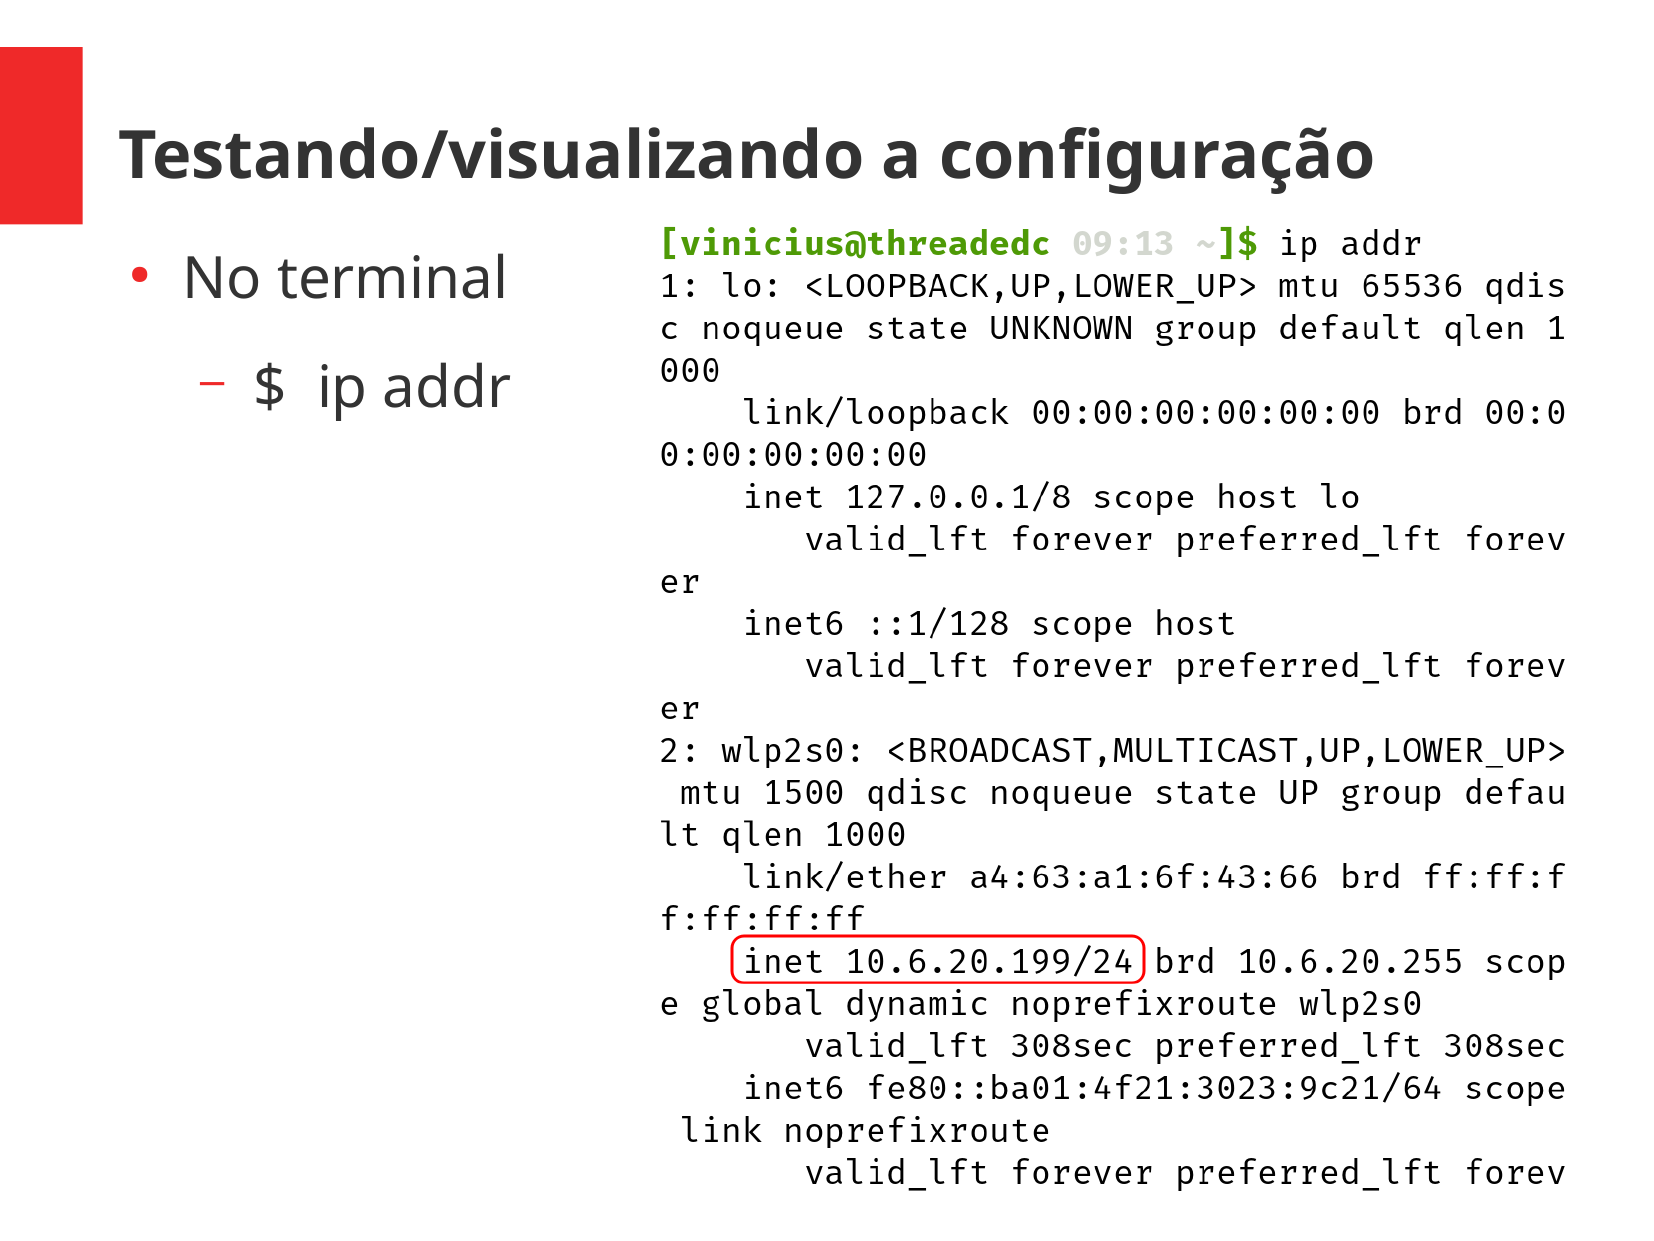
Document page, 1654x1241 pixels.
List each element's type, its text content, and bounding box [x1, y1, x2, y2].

list No terminal $ ip addr [111, 236, 661, 956]
title Testando/visualizando a configuração [118, 49, 1571, 236]
picture [661, 224, 1583, 1200]
